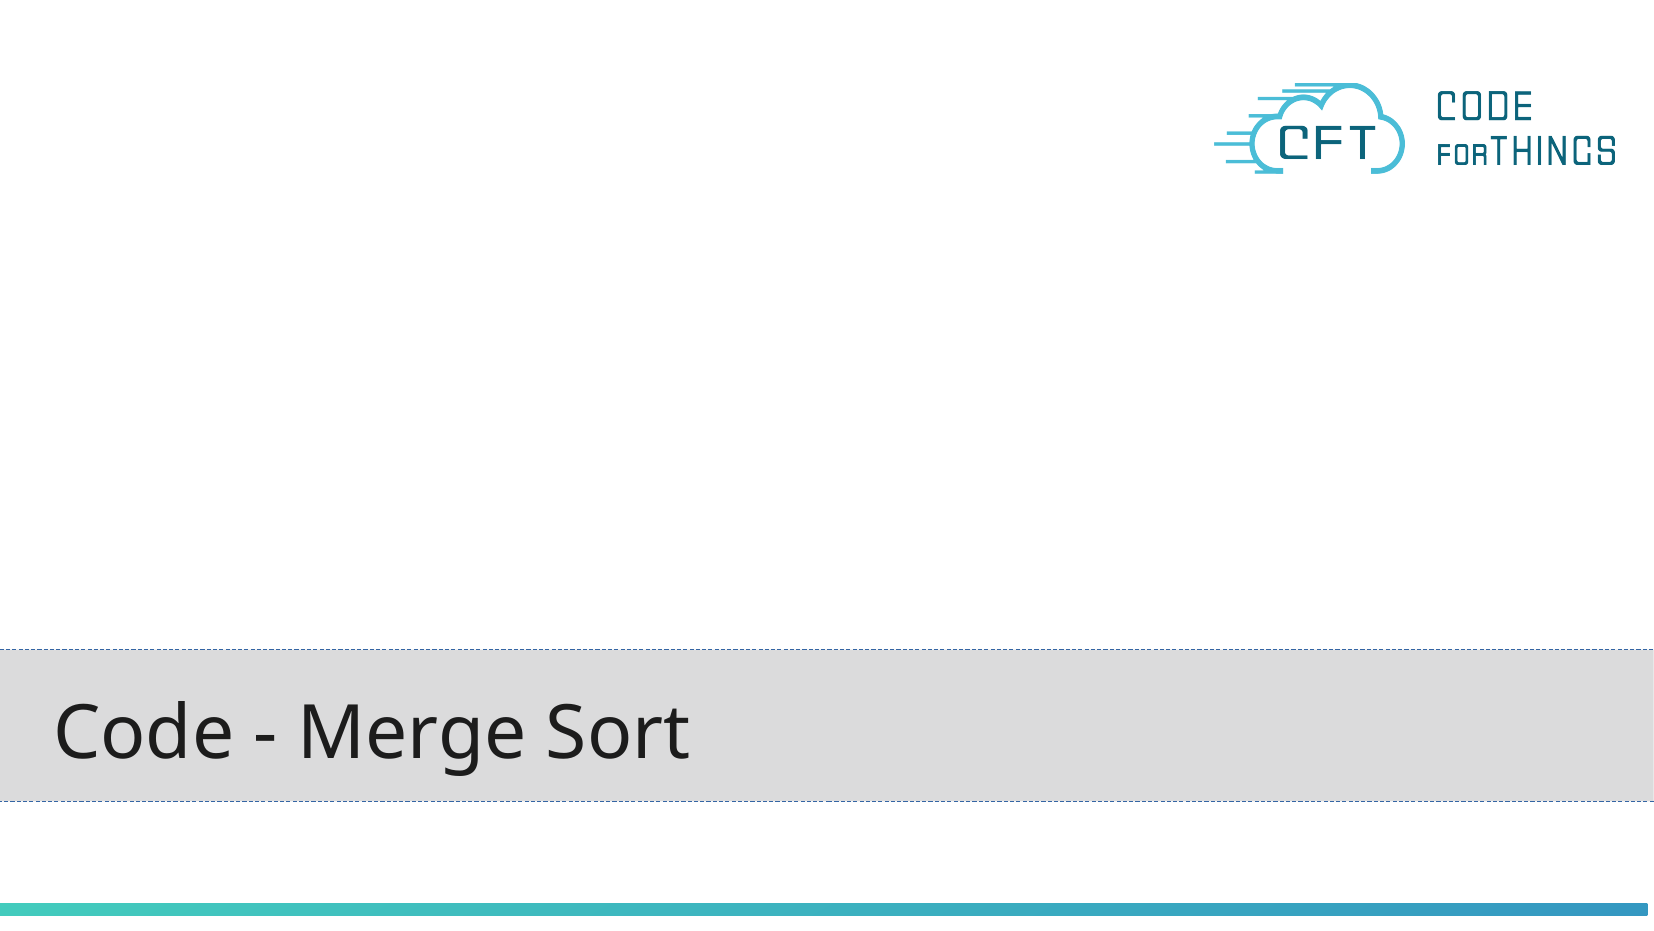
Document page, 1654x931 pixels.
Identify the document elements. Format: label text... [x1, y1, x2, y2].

title Code - Merge Sort [53, 651, 1542, 807]
picture [1214, 83, 1615, 174]
